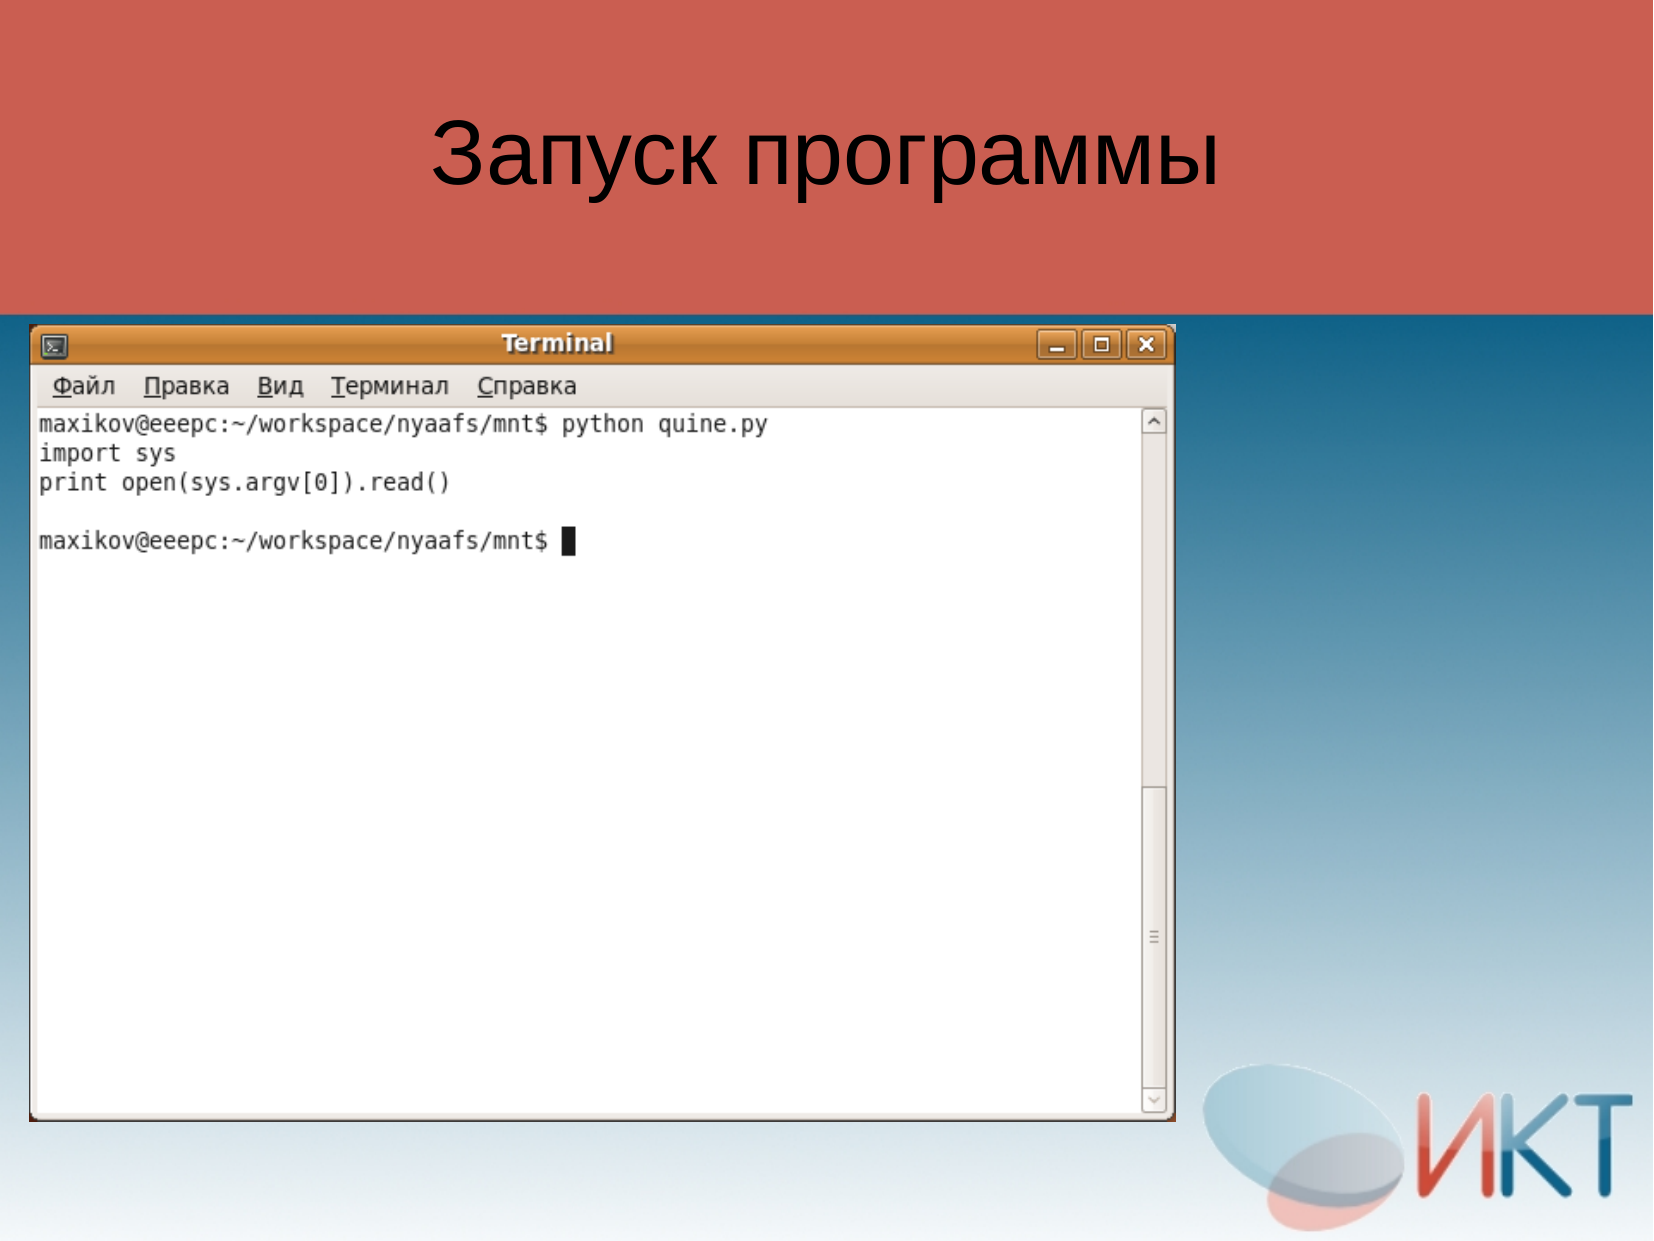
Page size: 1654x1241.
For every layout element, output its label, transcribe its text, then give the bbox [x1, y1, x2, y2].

picture [0, 0, 1653, 1241]
title Запуск программы [82, 49, 1571, 257]
